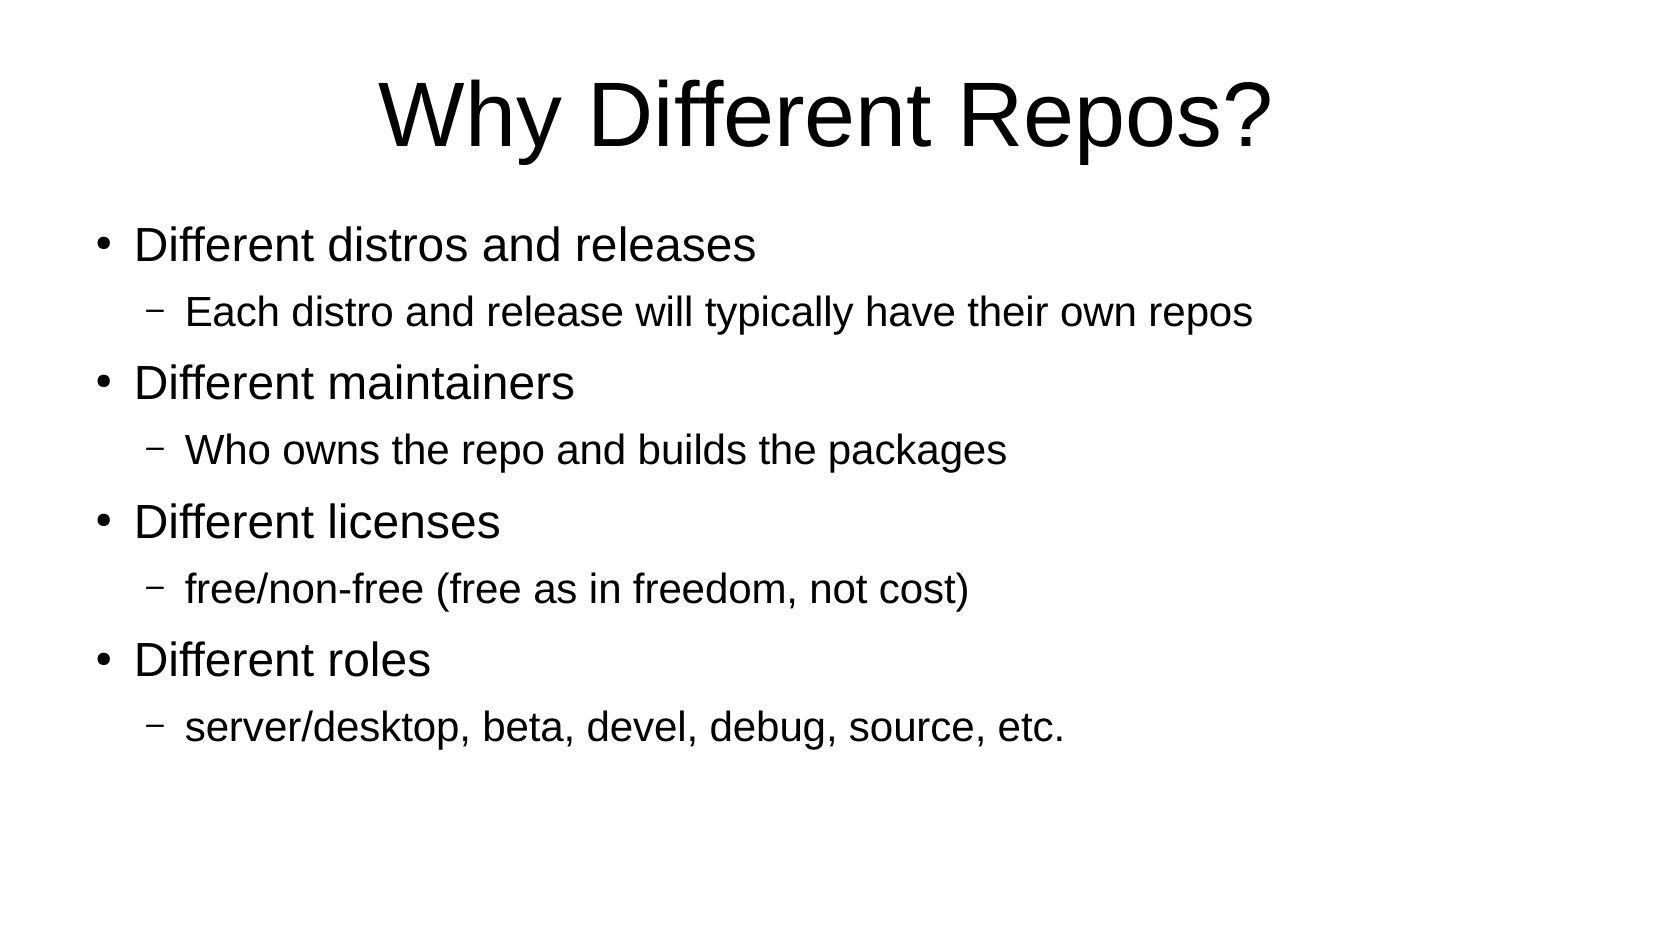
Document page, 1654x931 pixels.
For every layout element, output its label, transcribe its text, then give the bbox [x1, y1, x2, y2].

list Different distros and releases Each distro and release will typically have their own repos Different maintainers Who owns the repo and builds the packages Different licenses free/non-free (free as in freedom, not cost) Different roles server/desktop, beta, devel, debug, source, etc. [82, 217, 1571, 758]
title Why Different Repos? [82, 37, 1571, 193]
